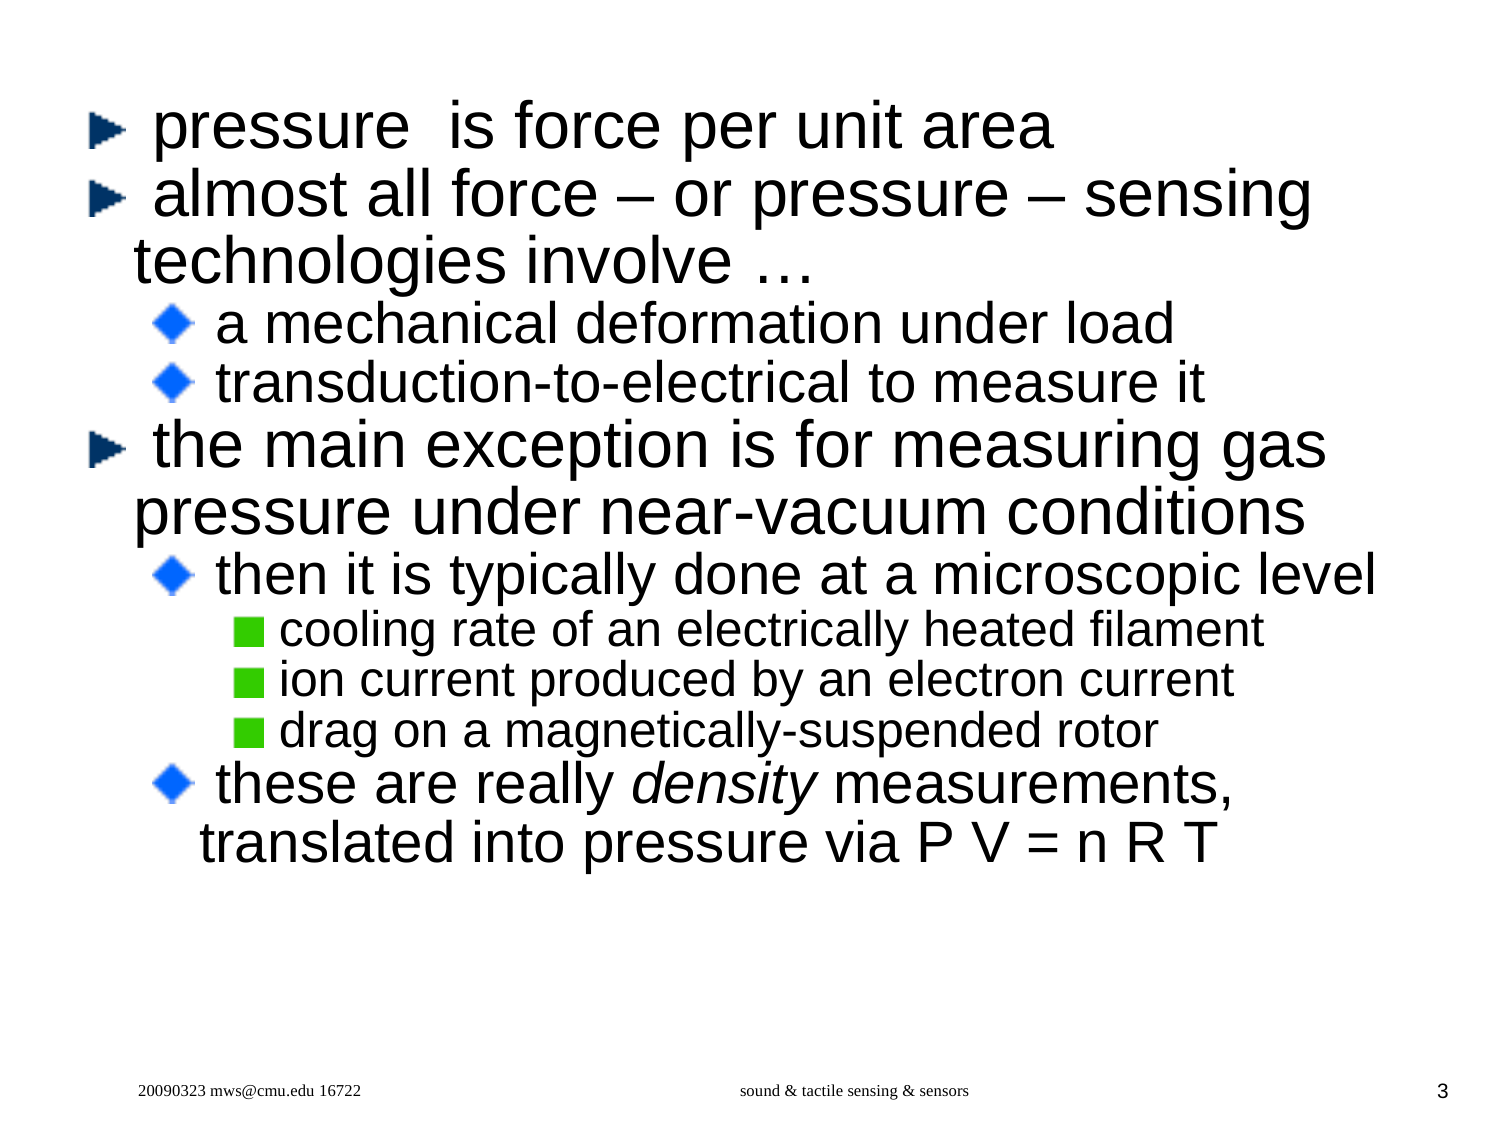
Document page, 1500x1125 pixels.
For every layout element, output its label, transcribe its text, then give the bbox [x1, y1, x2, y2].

list pressure is force per unit area almost all force – or pressure – sensing technologies involve … a mechanical deformation under load transduction-to-electrical to measure it the main exception is for measuring gas pressure under near-vacuum conditions then it is typically done at a microscopic level cooling rate of an electrically heated filament ion current produced by an electron current drag on a magnetically-suspended rotor these are really density measurements, translated into pressure via P V = n R T [62, 87, 1438, 1026]
